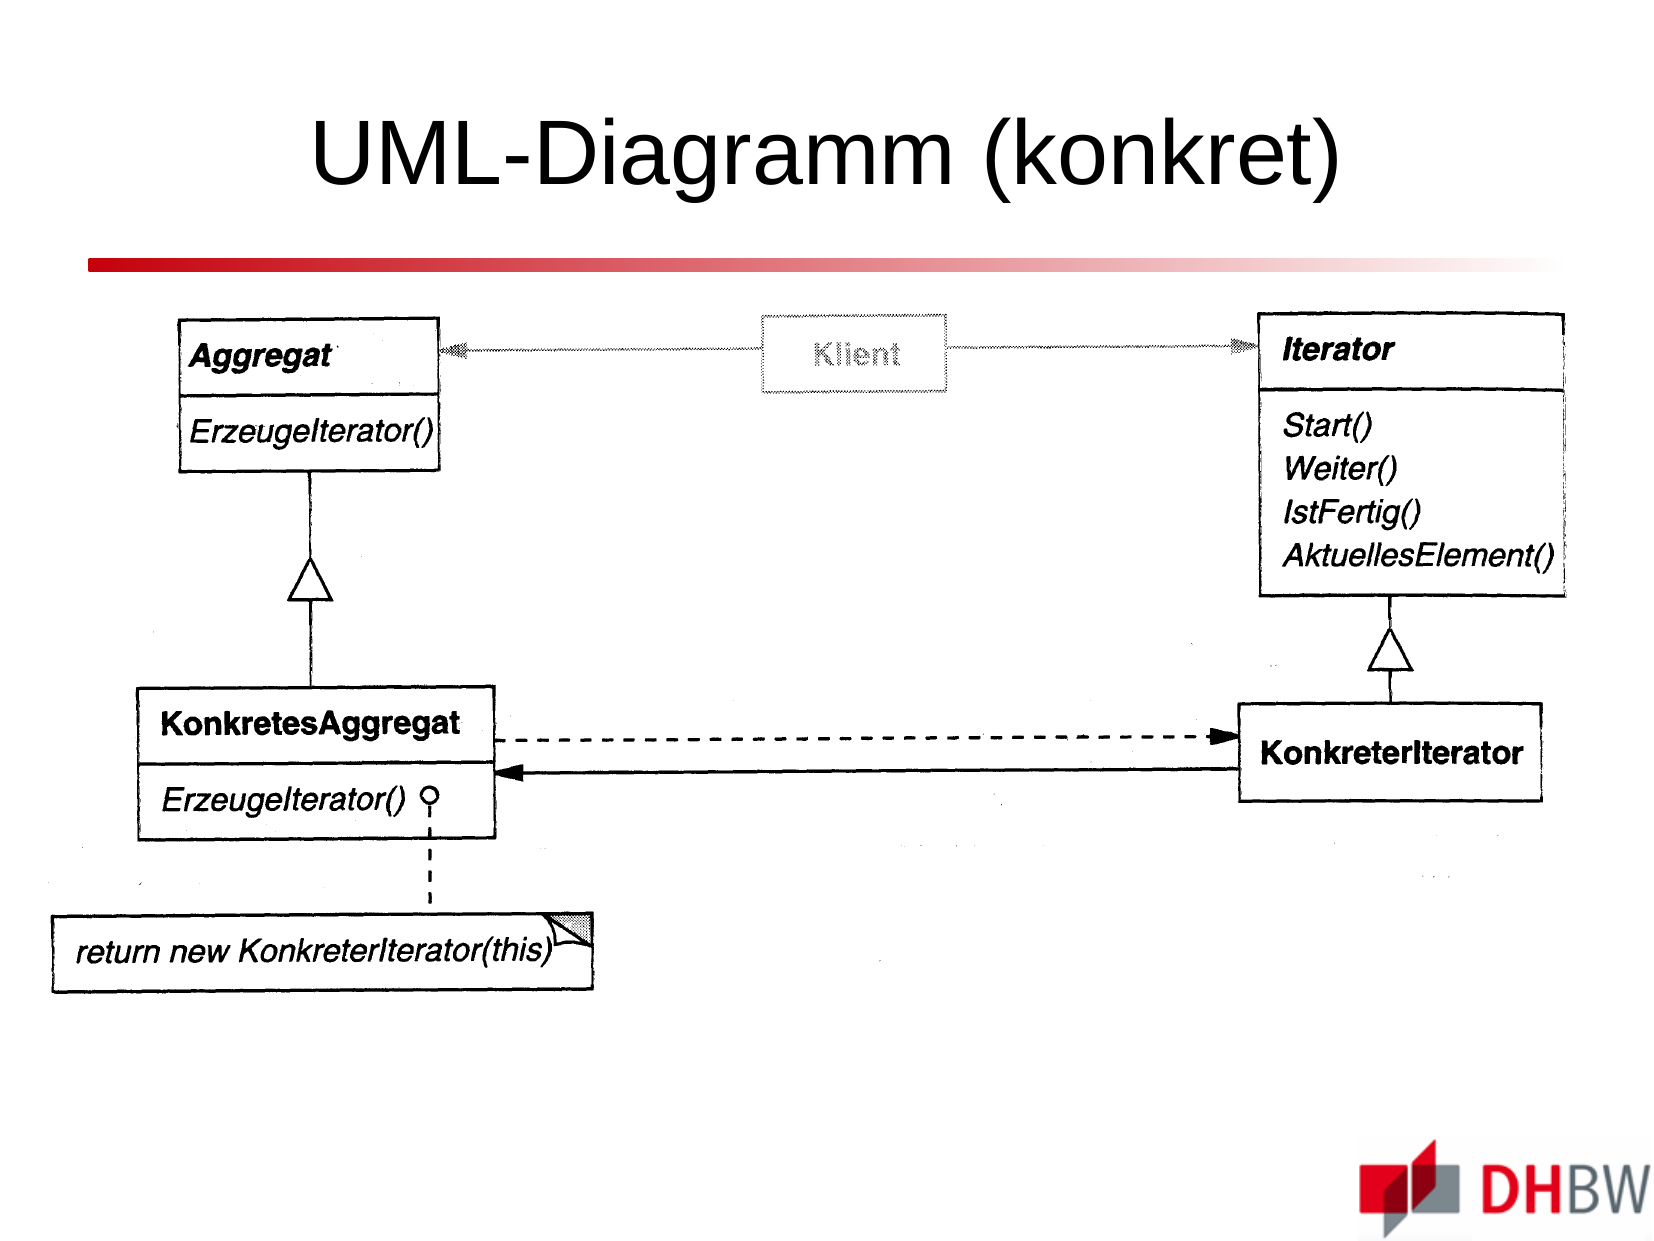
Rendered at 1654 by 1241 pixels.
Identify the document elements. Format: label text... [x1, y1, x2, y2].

picture [1358, 1137, 1652, 1241]
title UML-Diagramm (konkret) [82, 56, 1571, 250]
chart [41, 304, 1573, 1004]
